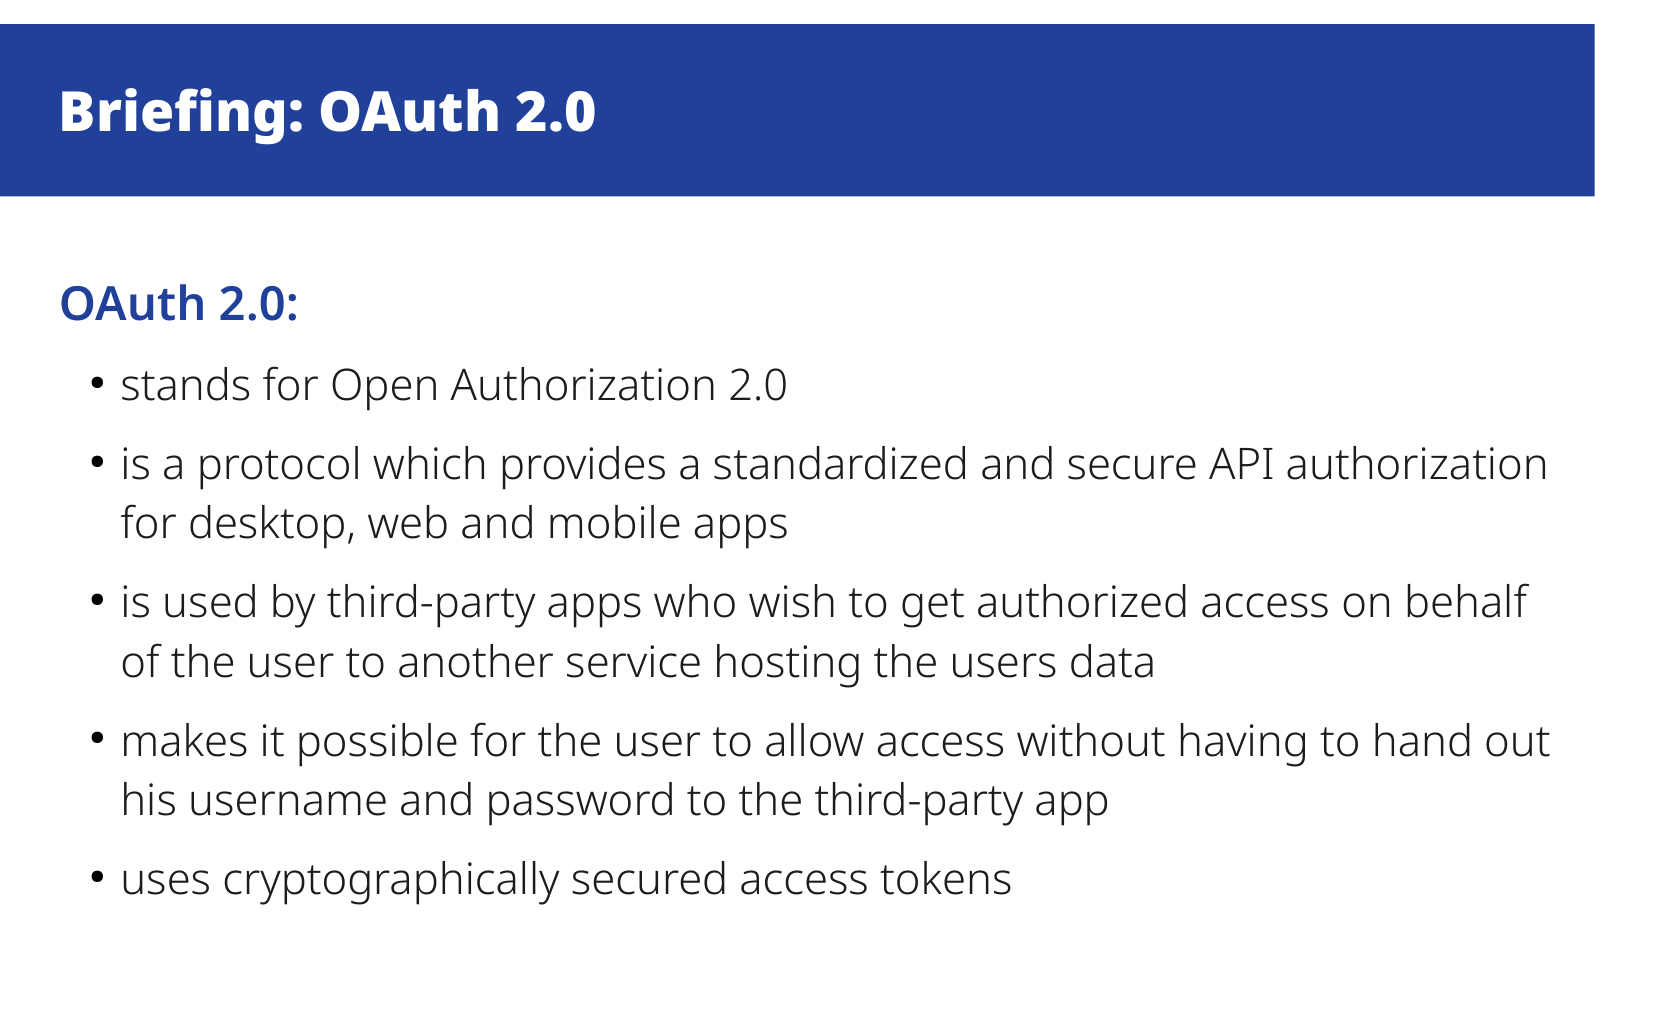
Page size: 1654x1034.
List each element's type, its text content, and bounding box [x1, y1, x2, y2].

title Briefing: OAuth 2.0 [58, 48, 1595, 172]
list OAuth 2.0: stands for Open Authorization 2.0 is a protocol which provides a standardized and secure API authorization for desktop, web and mobile apps is used by third-party apps who wish to get authorized access on behalf of the user to another service hosting the users data makes it possible for the user to allow access without having to hand out his username and password to the third-party app uses cryptographically secured access tokens [58, 270, 1565, 911]
